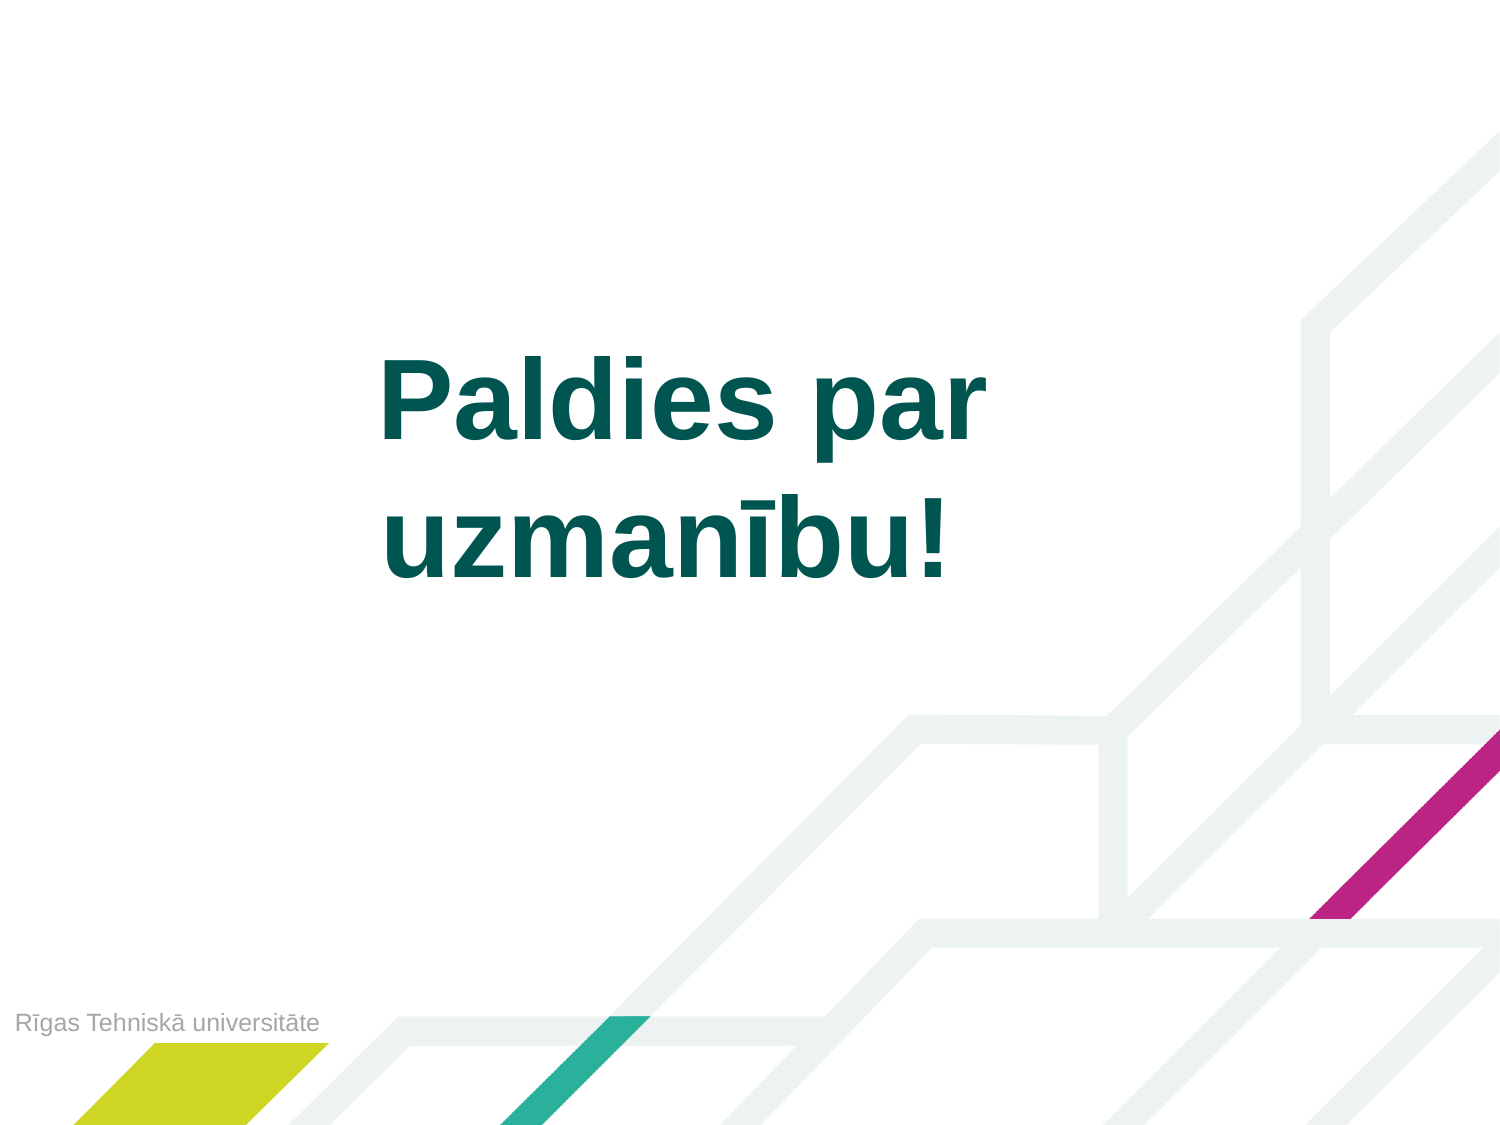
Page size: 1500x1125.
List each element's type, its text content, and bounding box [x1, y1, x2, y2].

slide_number Rīgas Tehniskā universitāte [0, 998, 406, 1059]
title Paldies par uzmanību! [93, 341, 1272, 583]
picture [0, 0, 1500, 1125]
